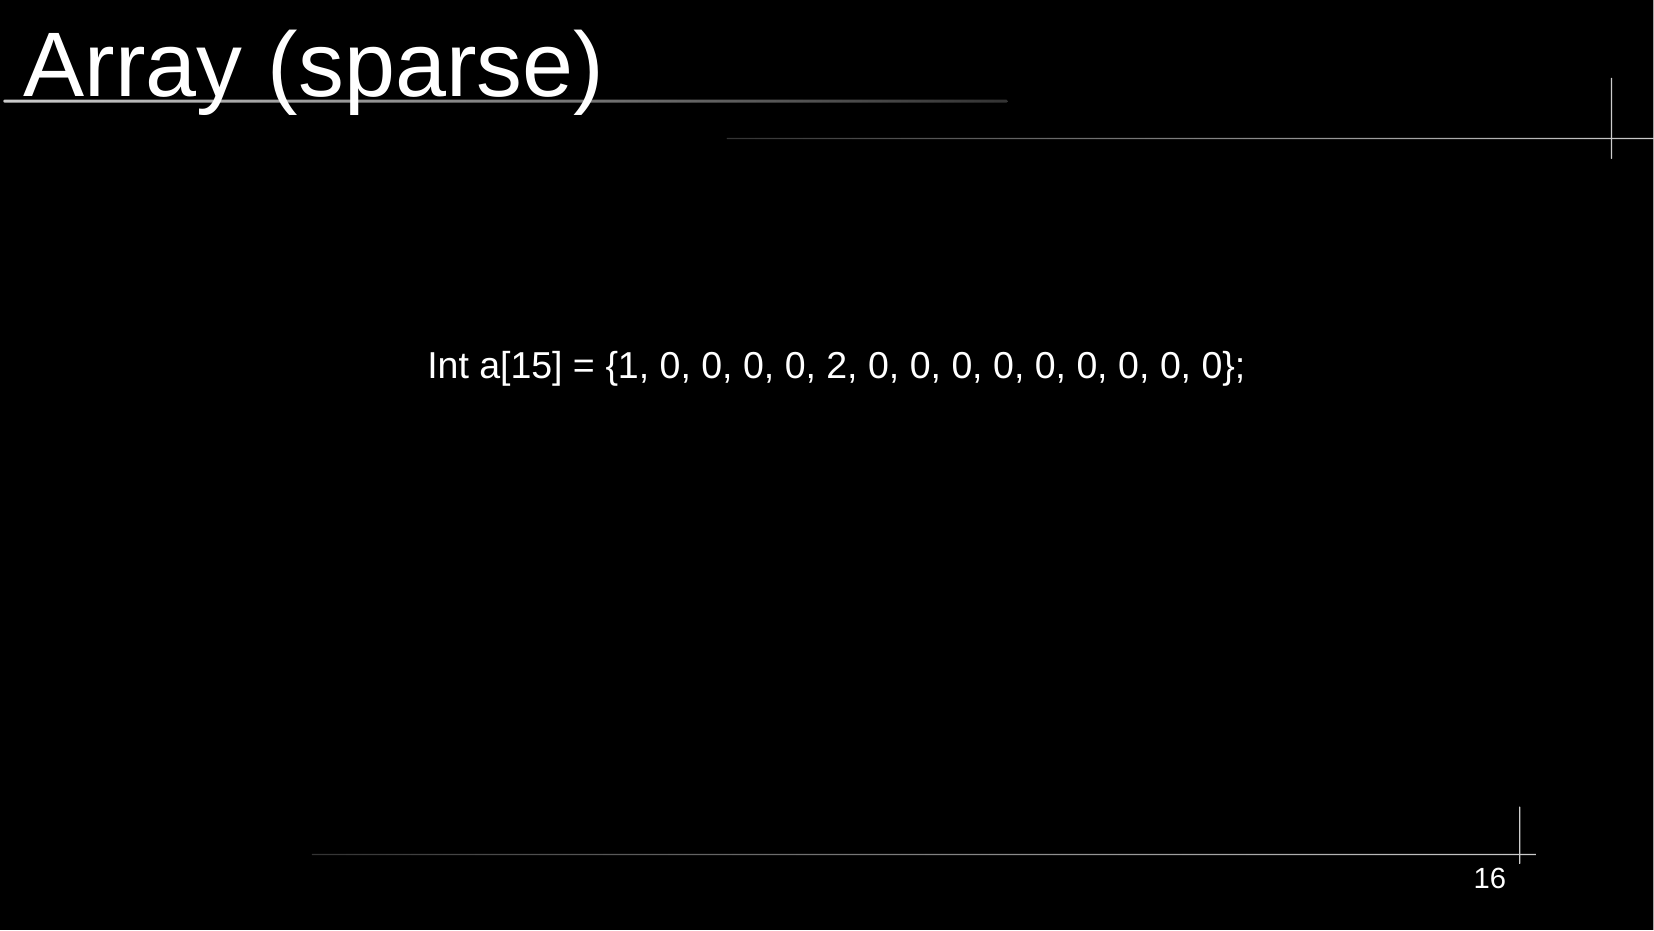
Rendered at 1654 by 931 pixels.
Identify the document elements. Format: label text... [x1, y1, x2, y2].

title Array (sparse) [23, 11, 1589, 119]
text_box Int a[15] = {1, 0, 0, 0, 0, 2, 0, 0, 0, 0, 0, 0, 0, 0, 0}; [412, 337, 1261, 395]
